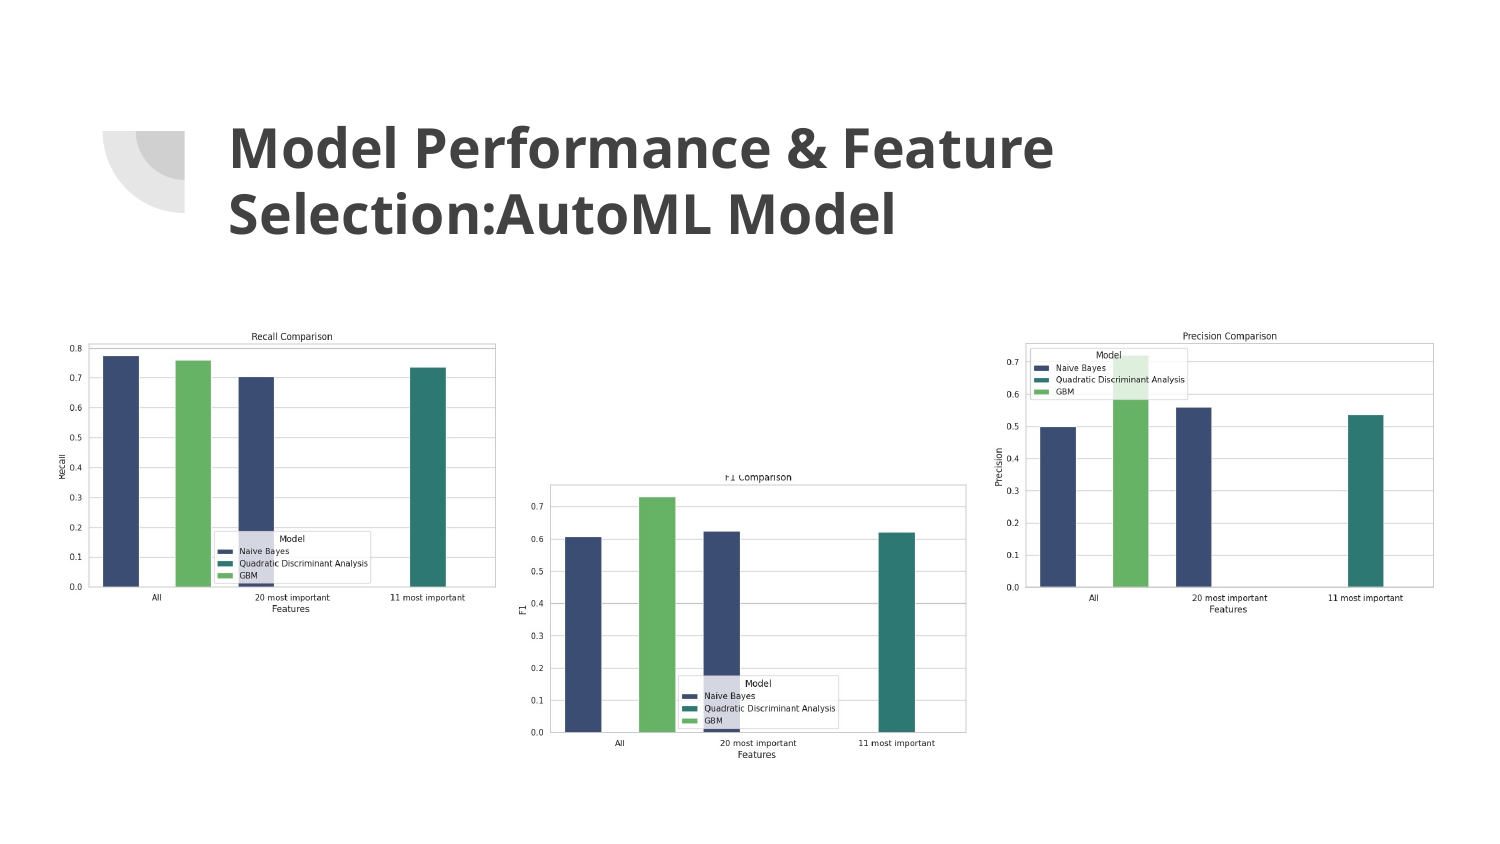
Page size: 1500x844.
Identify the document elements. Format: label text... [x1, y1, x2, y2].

title Model Performance & Feature Selection:AutoML Model [213, 98, 1368, 263]
picture [59, 328, 499, 616]
picture [516, 475, 969, 762]
picture [990, 328, 1437, 616]
